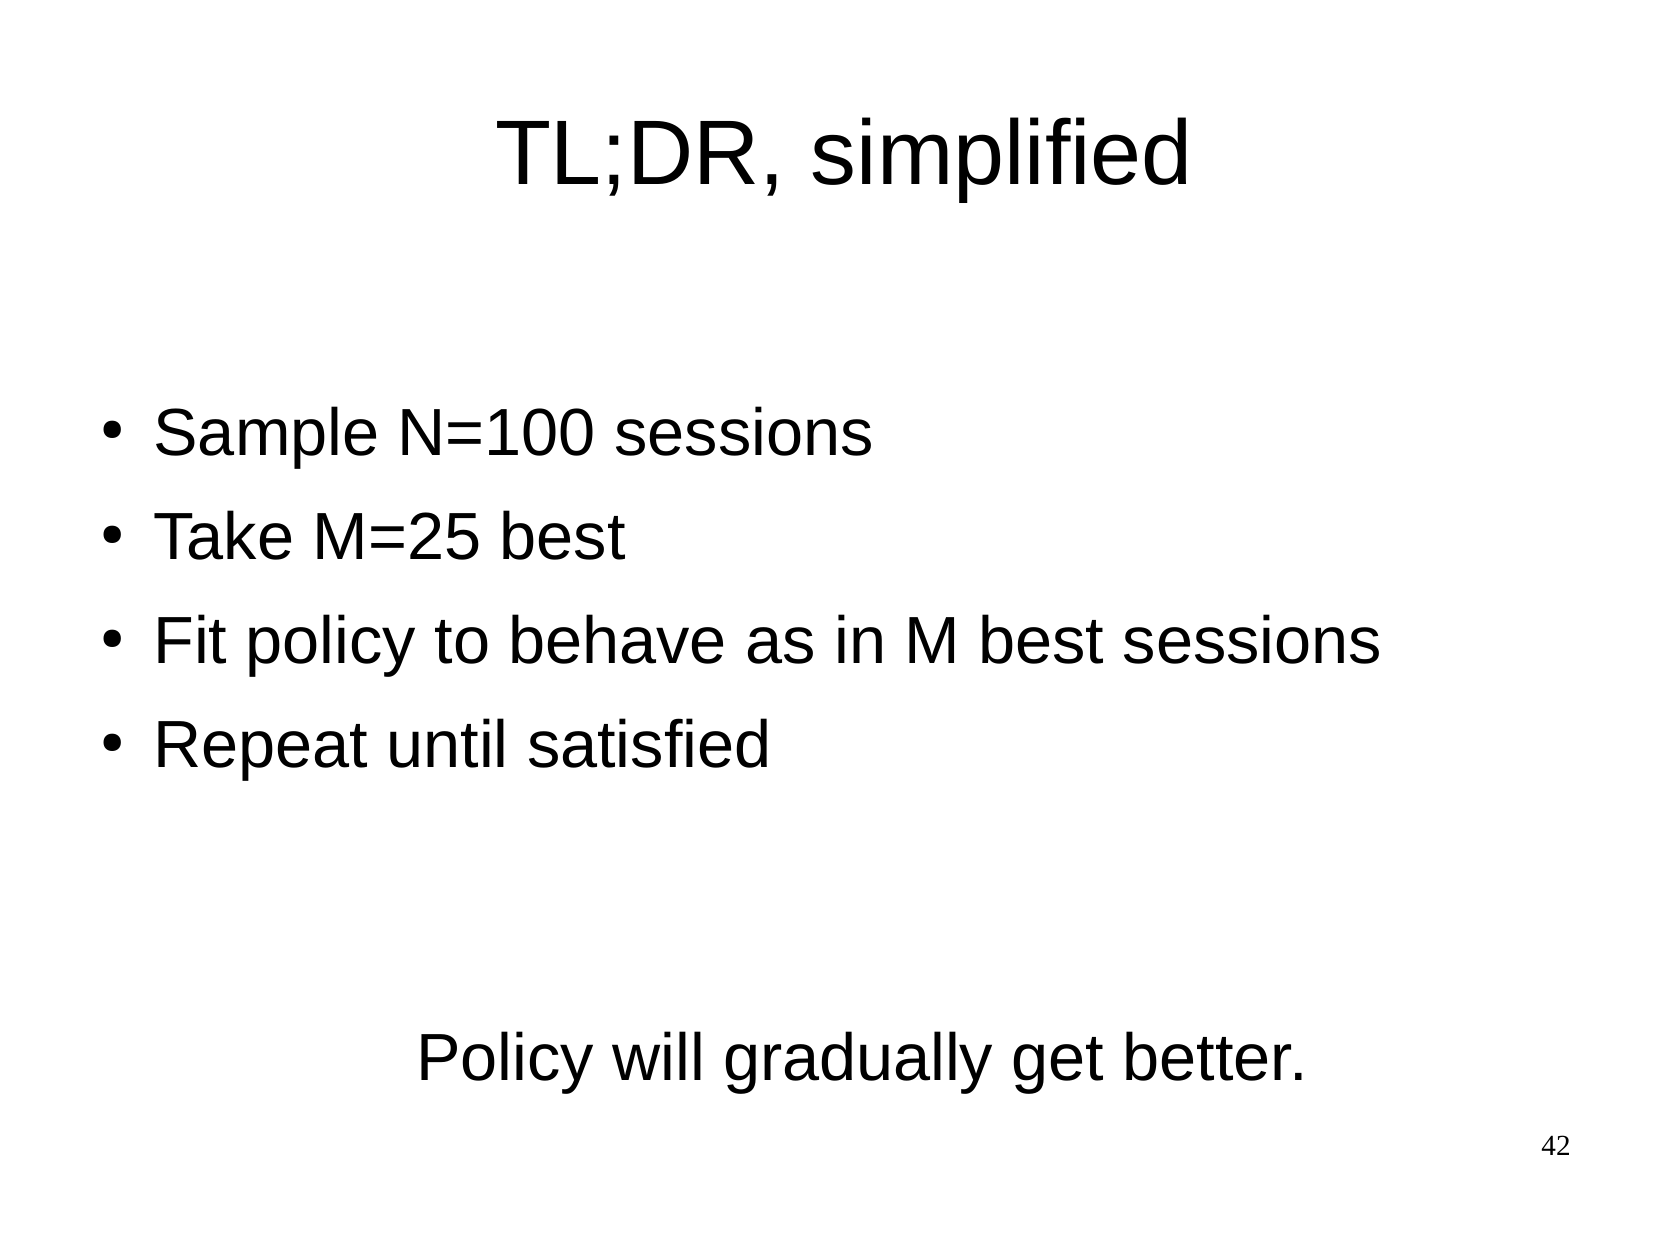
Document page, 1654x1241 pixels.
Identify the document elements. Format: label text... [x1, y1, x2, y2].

list Sample N=100 sessions Take M=25 best Fit policy to behave as in M best sessions Repeat until satisfied Policy will gradually get better. [82, 290, 1571, 1241]
title TL;DR, simplified [82, 49, 1571, 257]
